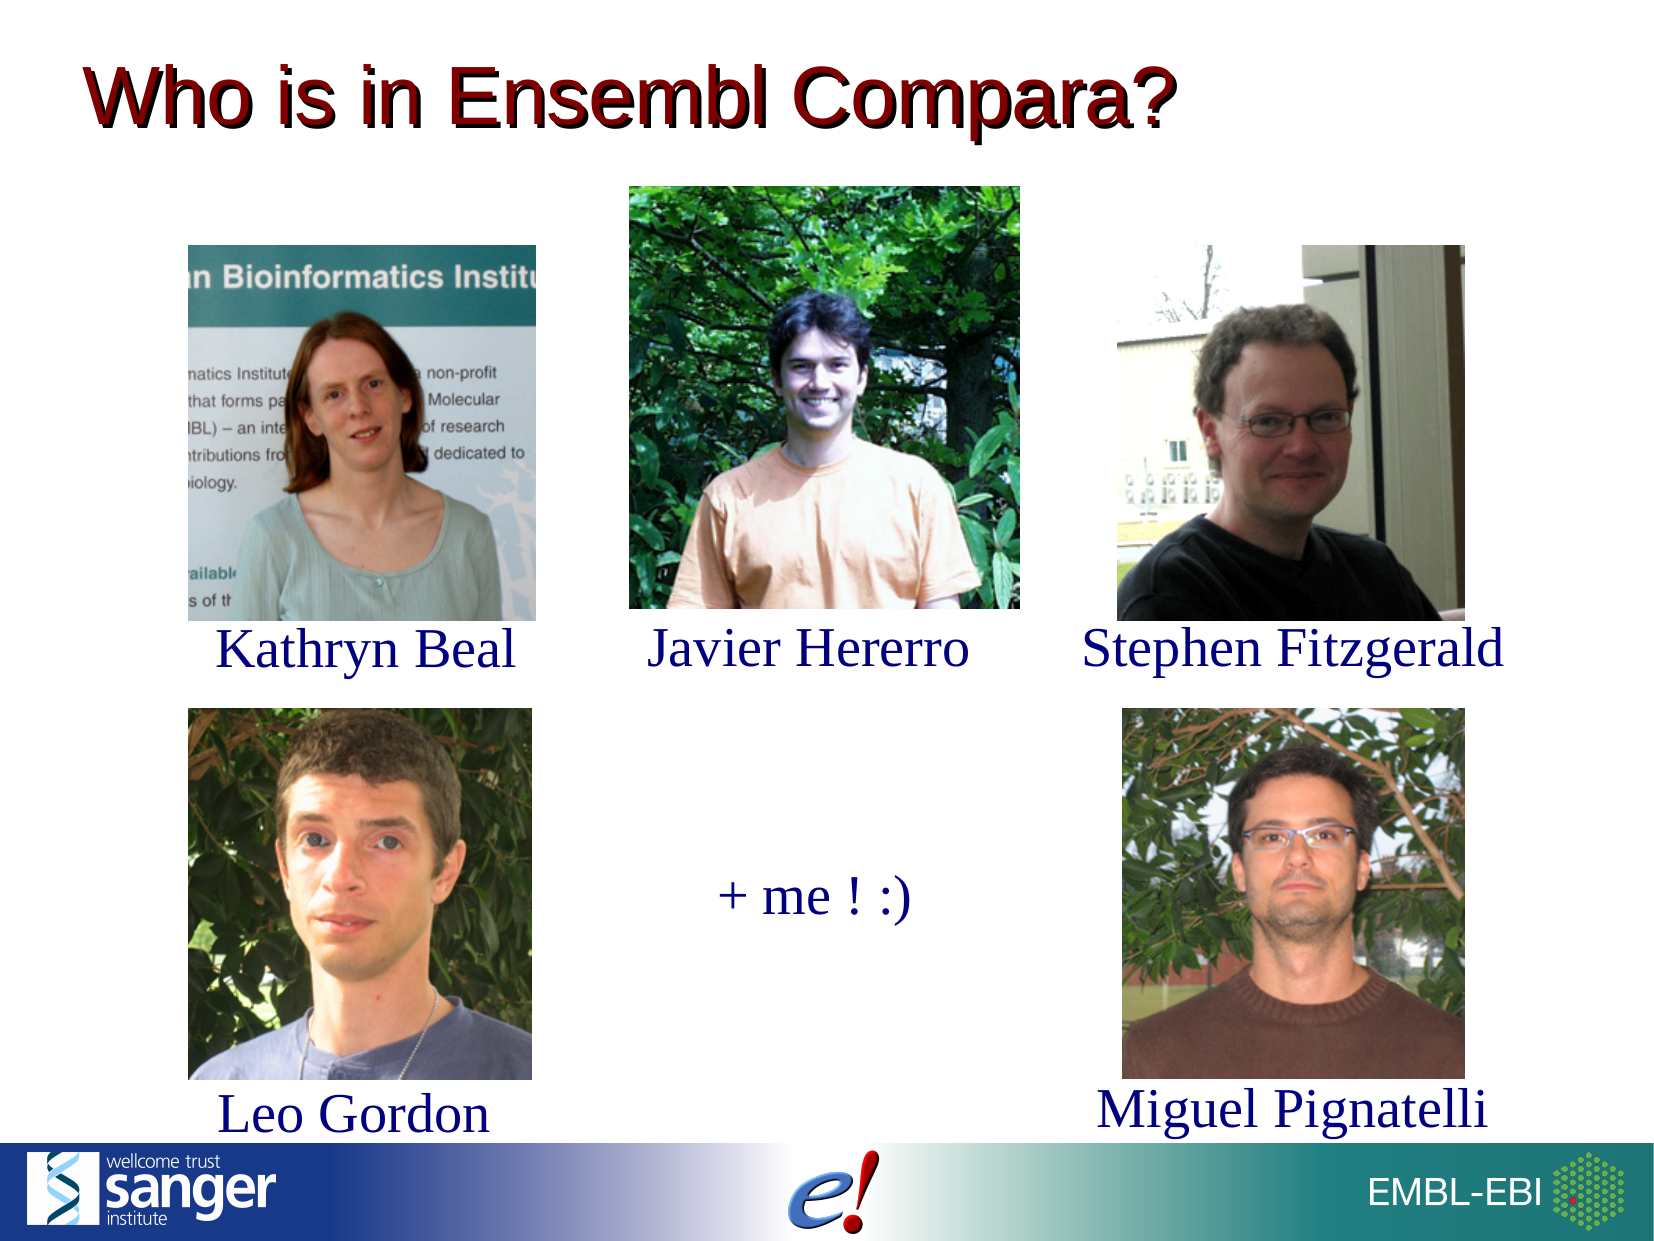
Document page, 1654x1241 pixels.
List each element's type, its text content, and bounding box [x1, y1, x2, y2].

picture [188, 245, 536, 621]
text_box Javier Hererro [608, 608, 1010, 687]
picture [0, 1143, 1654, 1241]
text_box Leo Gordon [153, 1074, 556, 1153]
text_box Miguel Pignatelli [1003, 1069, 1583, 1148]
text_box + me ! :) [643, 856, 987, 935]
picture [1117, 245, 1465, 609]
picture [188, 708, 532, 1074]
text_box Stephen Fitzgerald [1003, 609, 1583, 688]
picture [629, 186, 1020, 609]
title Who is in Ensembl Compara? [82, 49, 1571, 257]
text_box Kathryn Beal [200, 609, 533, 688]
picture [1122, 708, 1465, 1069]
